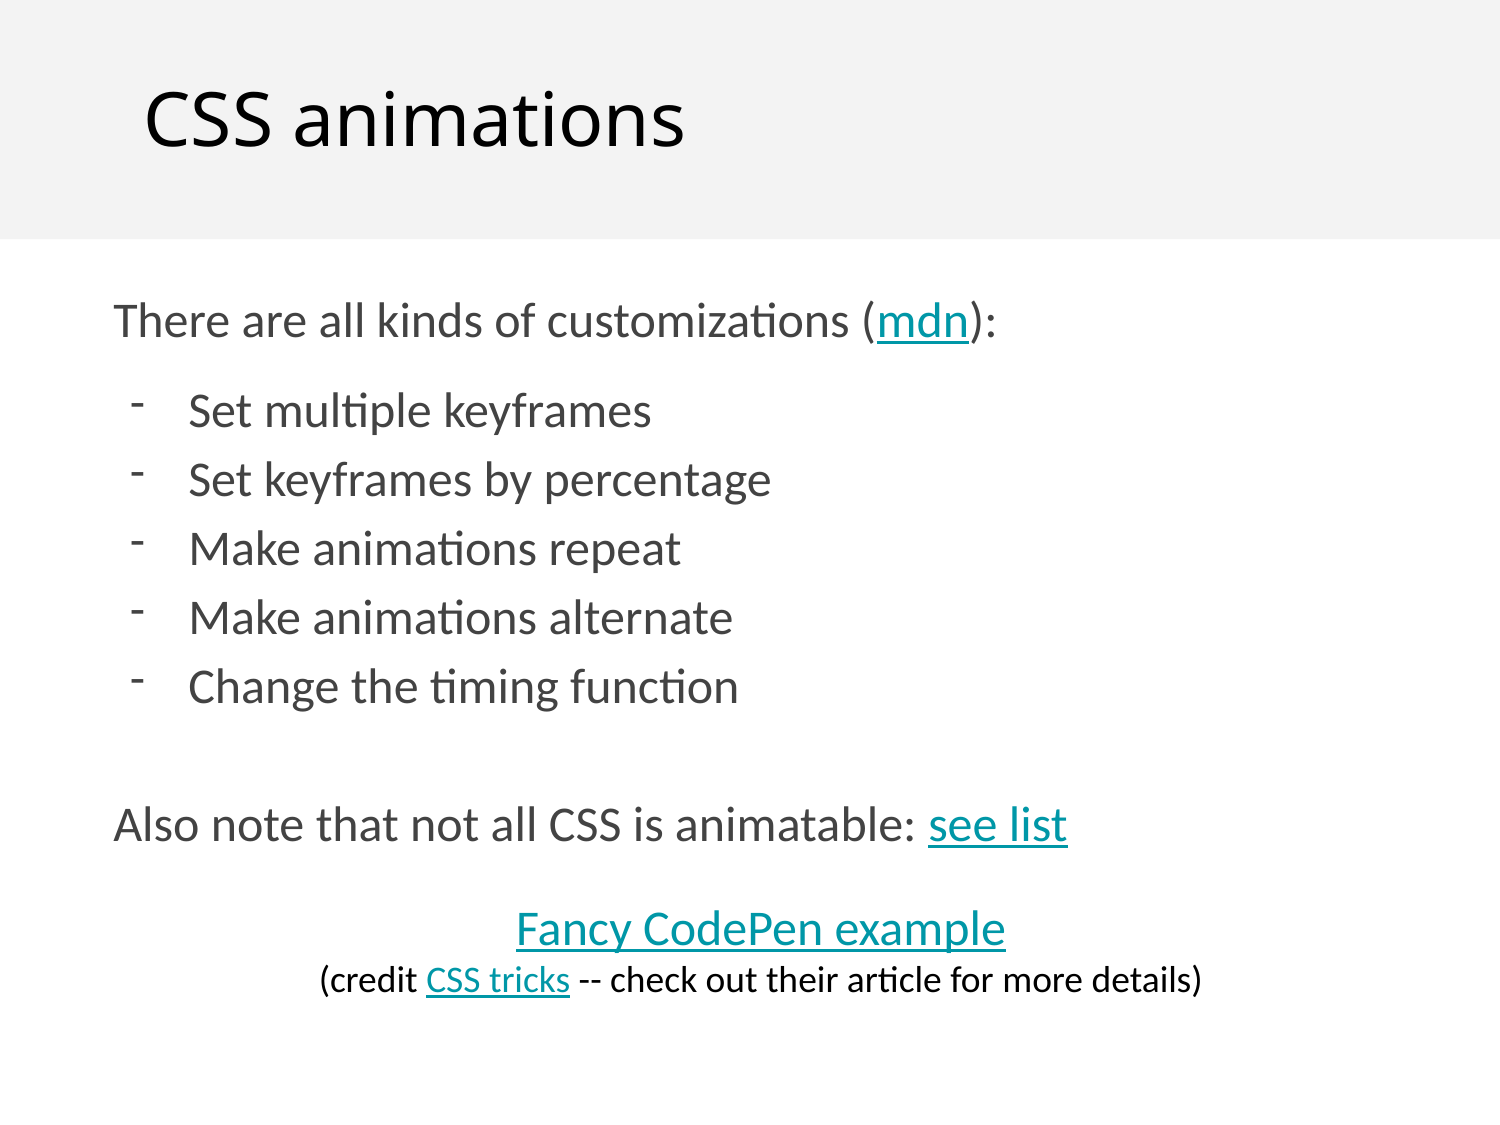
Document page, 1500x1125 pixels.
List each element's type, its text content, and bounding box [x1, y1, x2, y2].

title CSS animations [128, 56, 1372, 183]
list There are all kinds of customizations (mdn): Set multiple keyframes Set keyframes by percentage Make animations repeat Make animations alternate Change the timing function Also note that not all CSS is animatable: see list [98, 263, 1402, 730]
text_box Fancy CodePen example (credit CSS tricks -- check out their article for more details) [170, 880, 1352, 1084]
